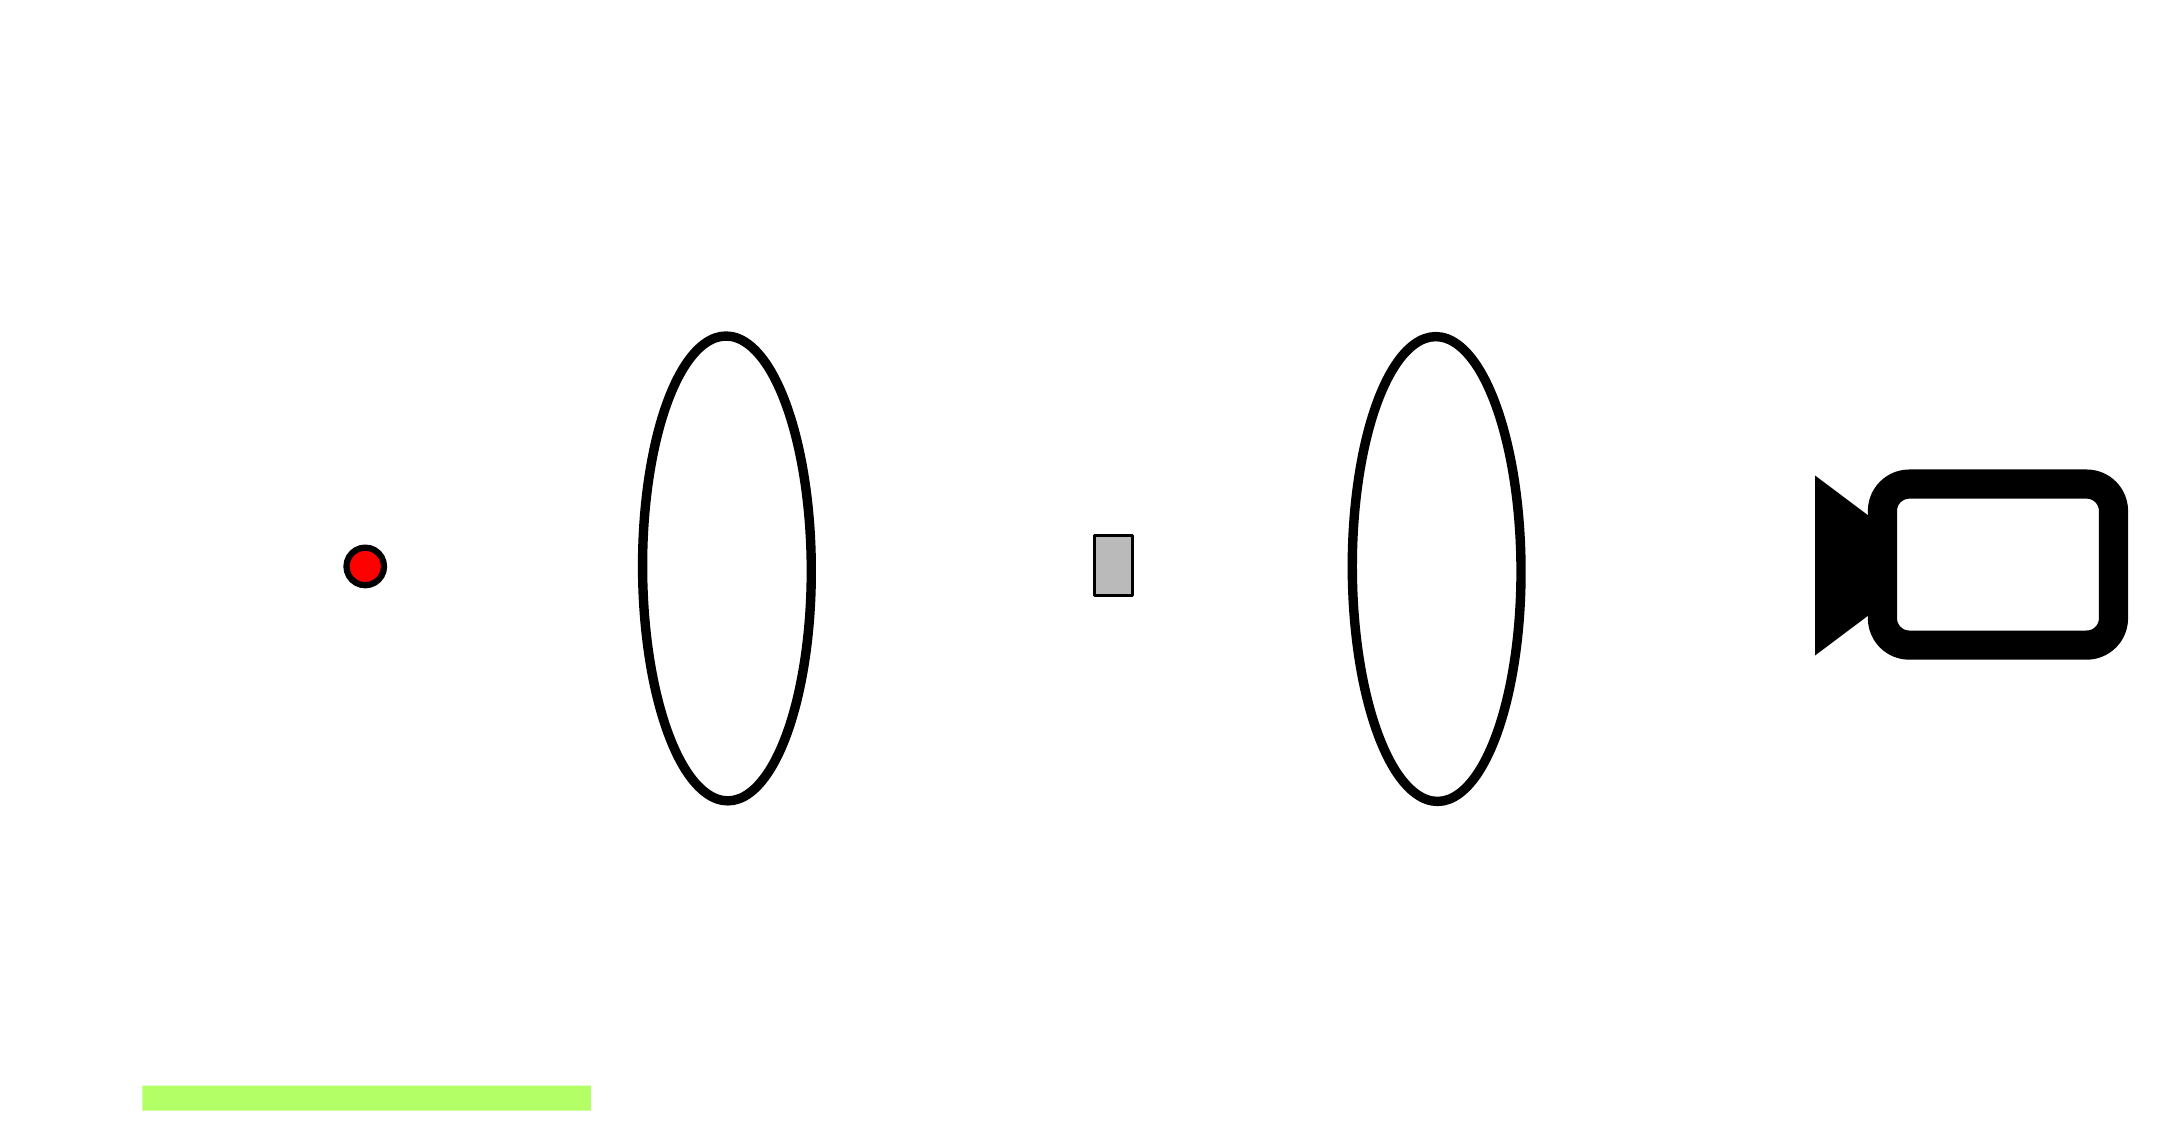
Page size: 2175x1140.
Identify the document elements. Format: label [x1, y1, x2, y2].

text_box [642, 336, 812, 801]
text_box [1815, 475, 1876, 656]
text_box [1352, 336, 1522, 802]
text_box [1882, 484, 2114, 646]
text_box [346, 547, 385, 586]
text_box [1094, 535, 1133, 596]
